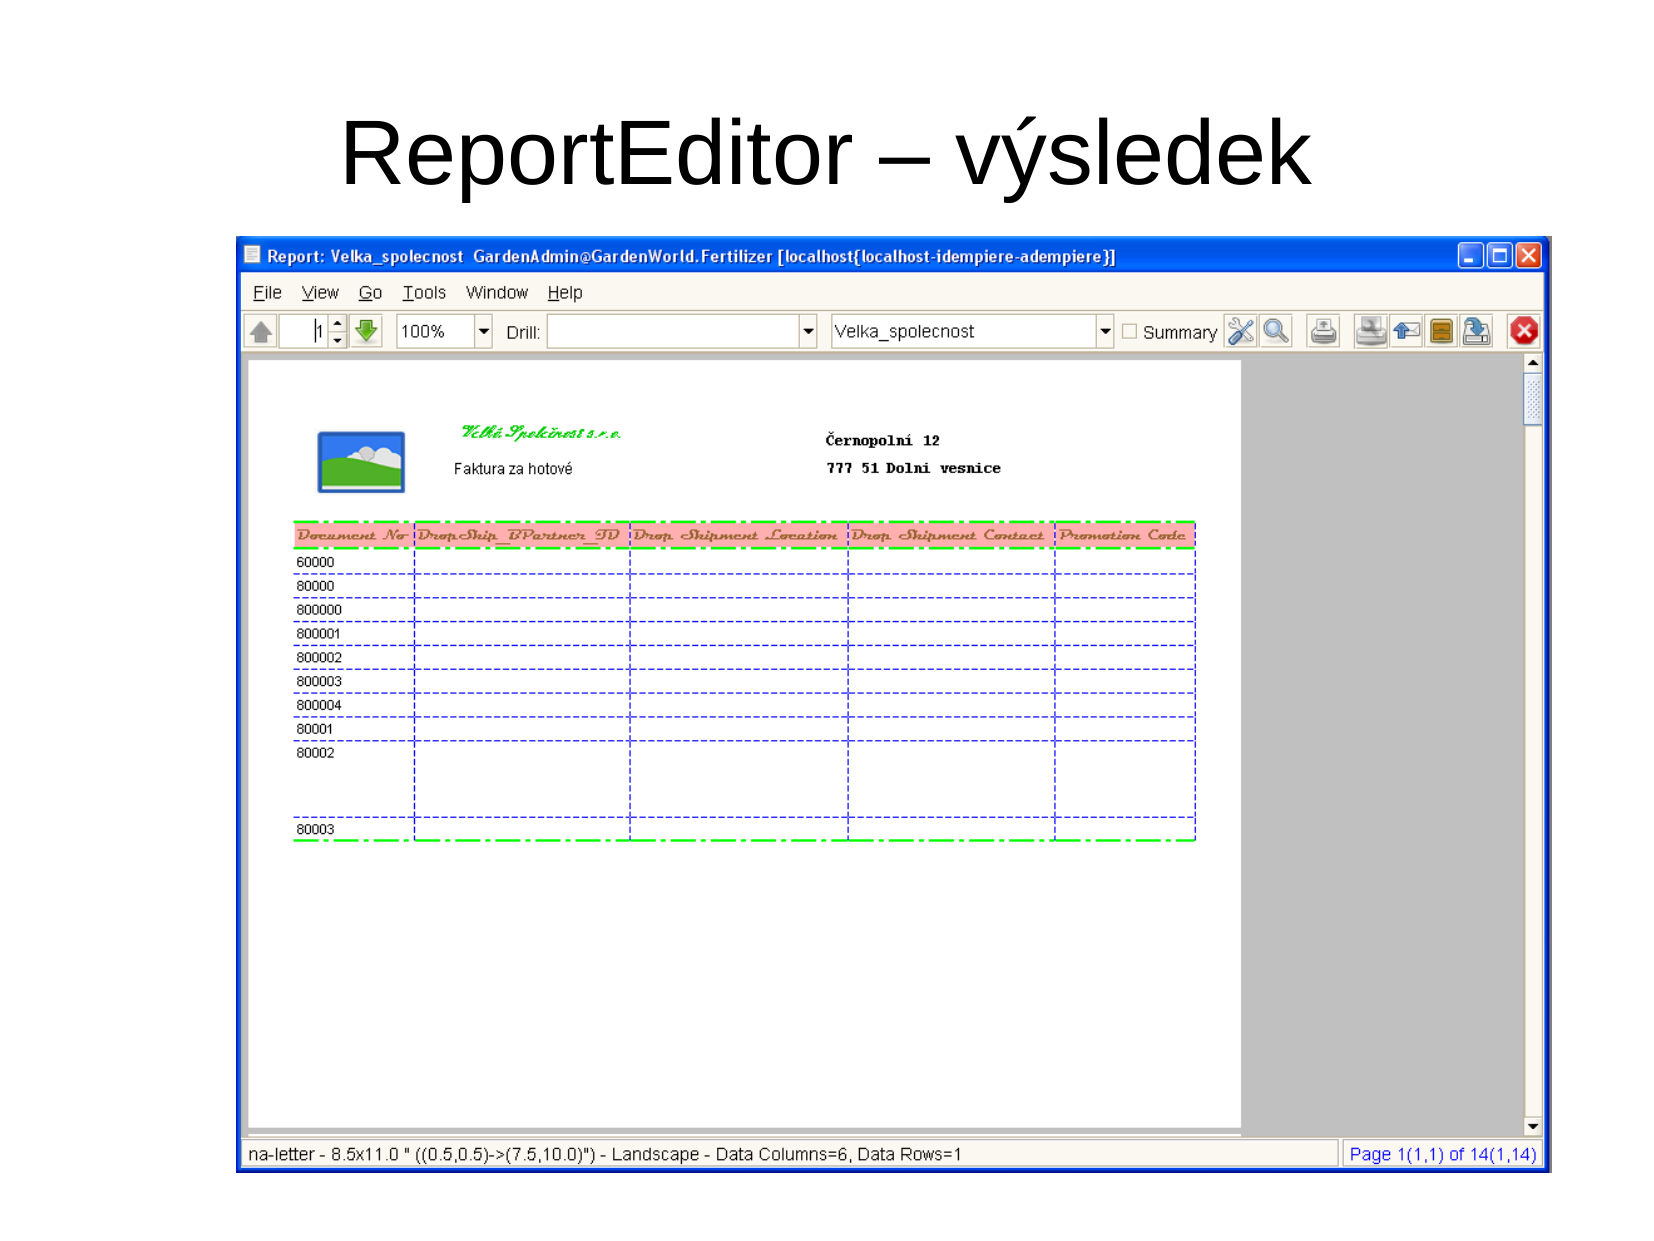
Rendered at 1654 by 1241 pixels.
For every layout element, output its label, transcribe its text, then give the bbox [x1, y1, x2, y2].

picture [236, 236, 1552, 1173]
title ReportEditor – výsledek [82, 49, 1571, 257]
